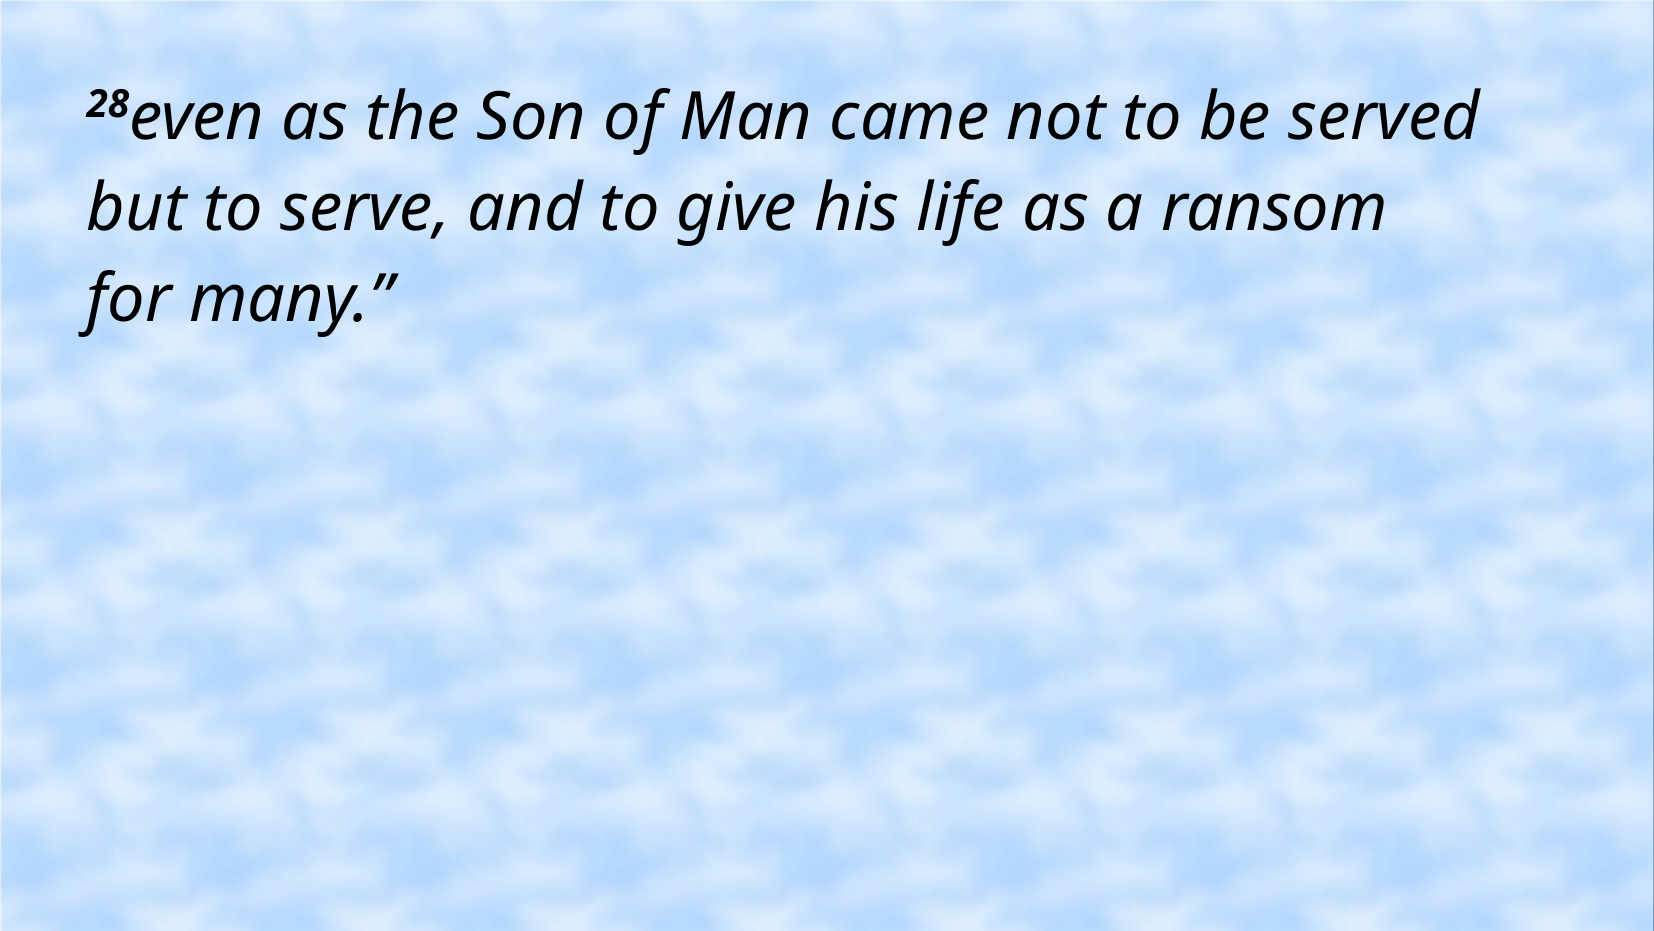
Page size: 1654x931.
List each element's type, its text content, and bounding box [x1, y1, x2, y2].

picture [0, 0, 1654, 931]
text_box 28even as the Son of Man came not to be served but to serve, and to give his life as a ransom for many.” [71, 61, 1562, 346]
